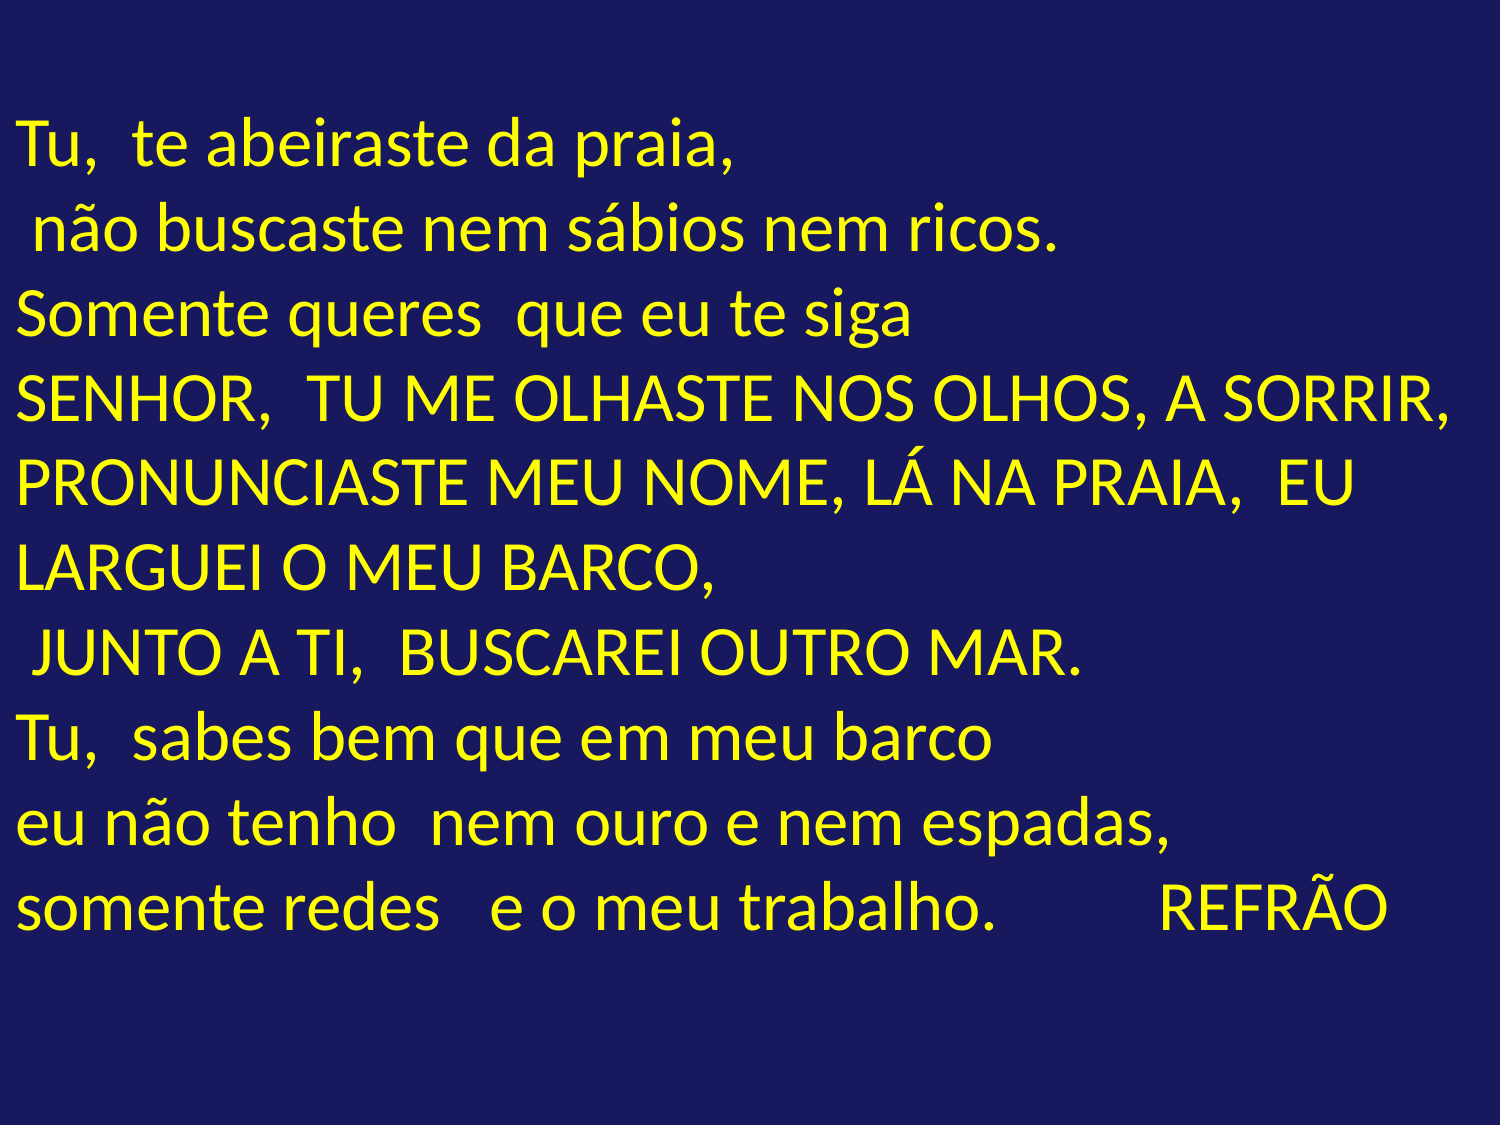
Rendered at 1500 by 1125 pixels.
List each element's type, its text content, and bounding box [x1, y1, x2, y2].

title Tu, te abeiraste da praia, não buscaste nem sábios nem ricos. Somente queres que eu te siga SENHOR, TU ME OLHASTE NOS OLHOS, A SORRIR, PRONUNCIASTE MEU NOME, LÁ NA PRAIA, EU LARGUEI O MEU BARCO, JUNTO A TI, BUSCAREI OUTRO MAR. Tu, sabes bem que em meu barco eu não tenho nem ouro e nem espadas, somente redes e o meu trabalho. REFRÃO [0, 0, 1500, 1125]
